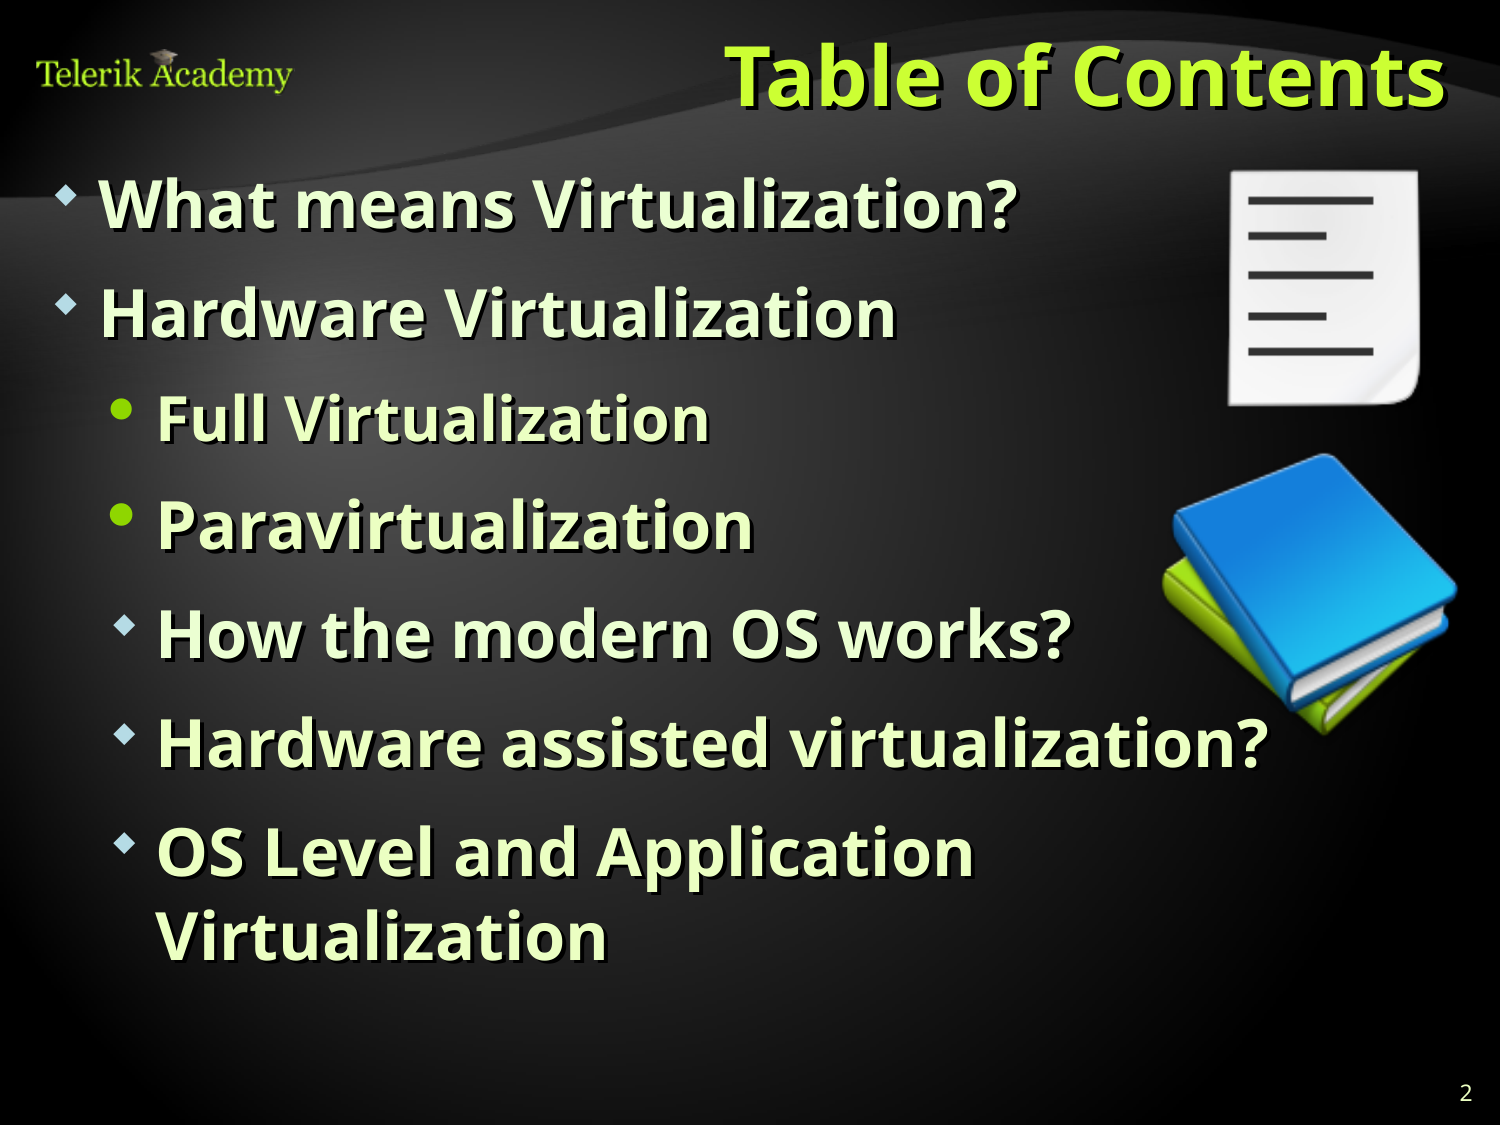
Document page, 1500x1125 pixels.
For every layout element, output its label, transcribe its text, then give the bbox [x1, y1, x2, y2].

text_box <number> [1412, 1074, 1488, 1113]
picture [0, 0, 1500, 1125]
title Table of Contents [299, 12, 1463, 149]
list What means Virtualization? Hardware Virtualization Full Virtualization Paravirtualization How the modern OS works? Hardware assisted virtualization? OS Level and Application Virtualization [37, 149, 1463, 1115]
